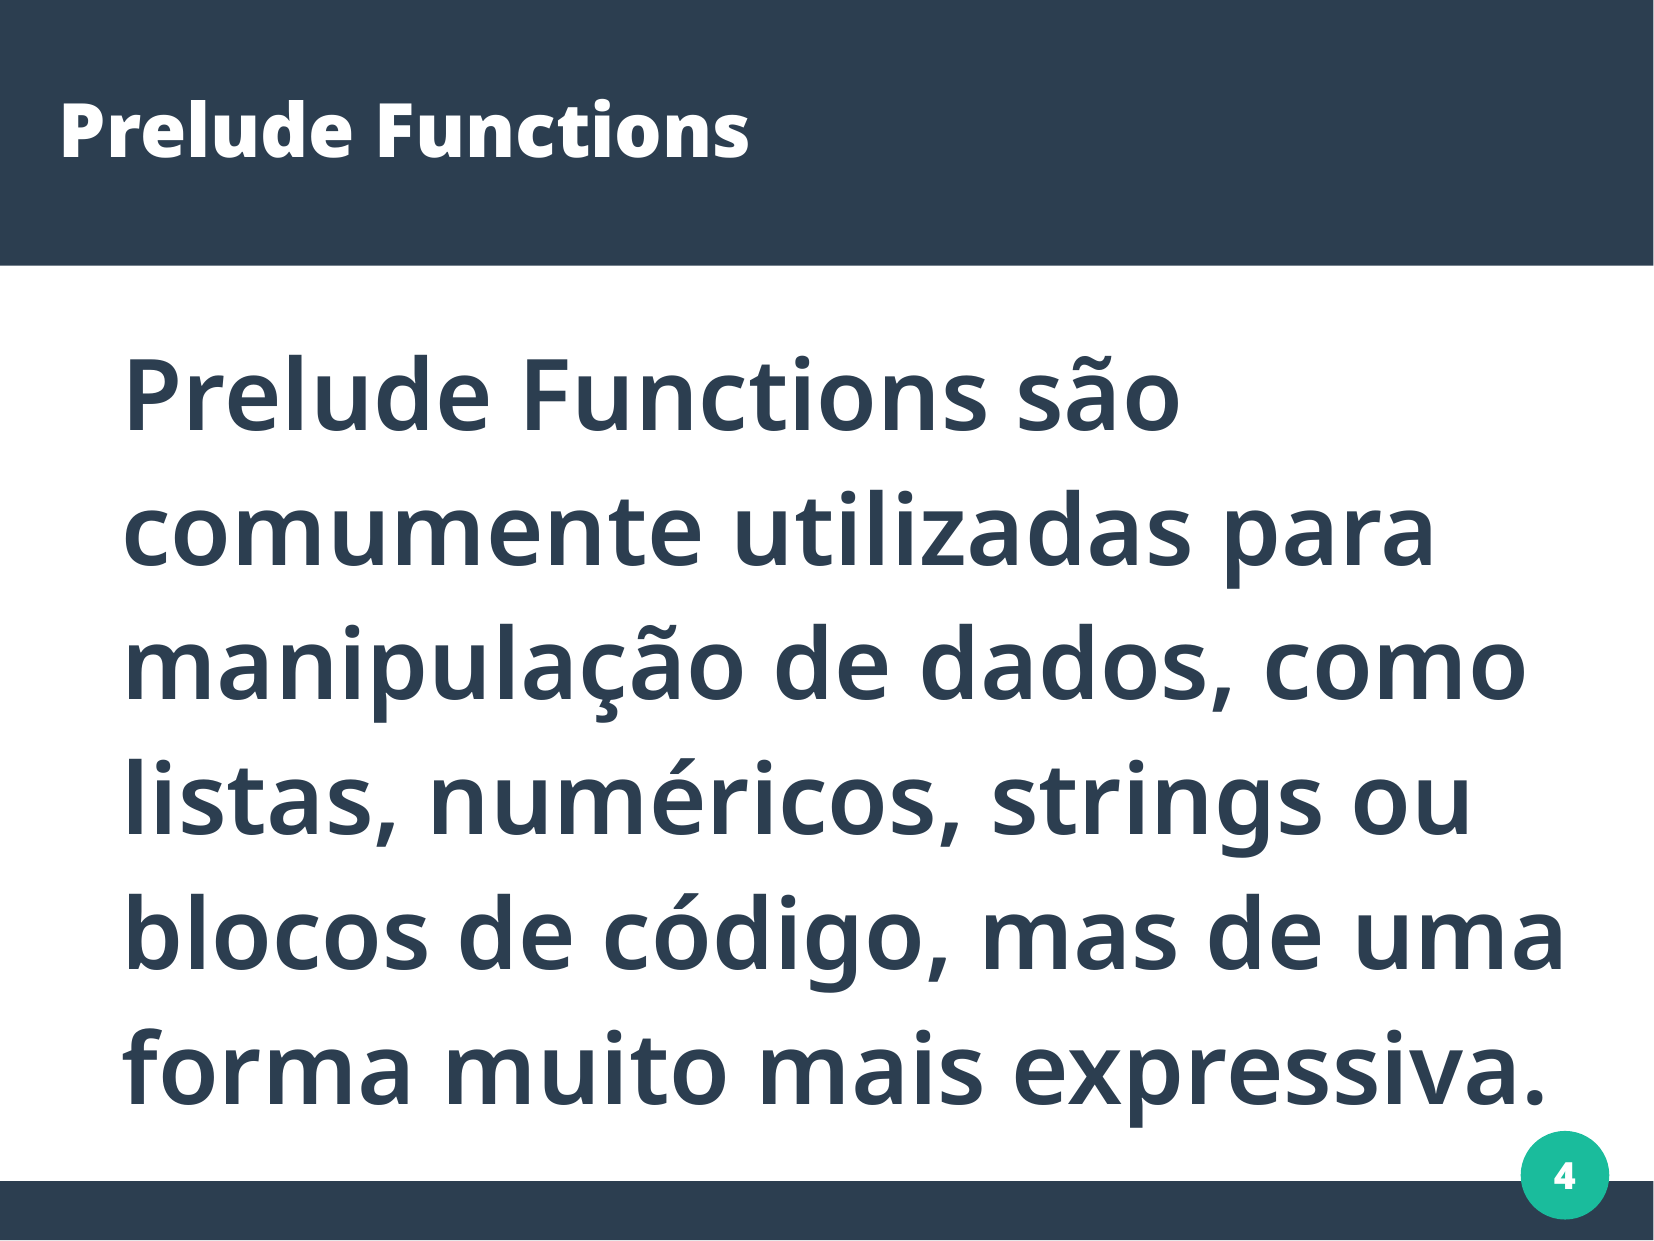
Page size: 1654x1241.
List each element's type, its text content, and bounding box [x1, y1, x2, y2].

title Prelude Functions [59, 49, 1595, 207]
list Prelude Functions são comumente utilizadas para manipulação de dados, como listas, numéricos, strings ou blocos de código, mas de uma forma muito mais expressiva. [59, 324, 1595, 1152]
